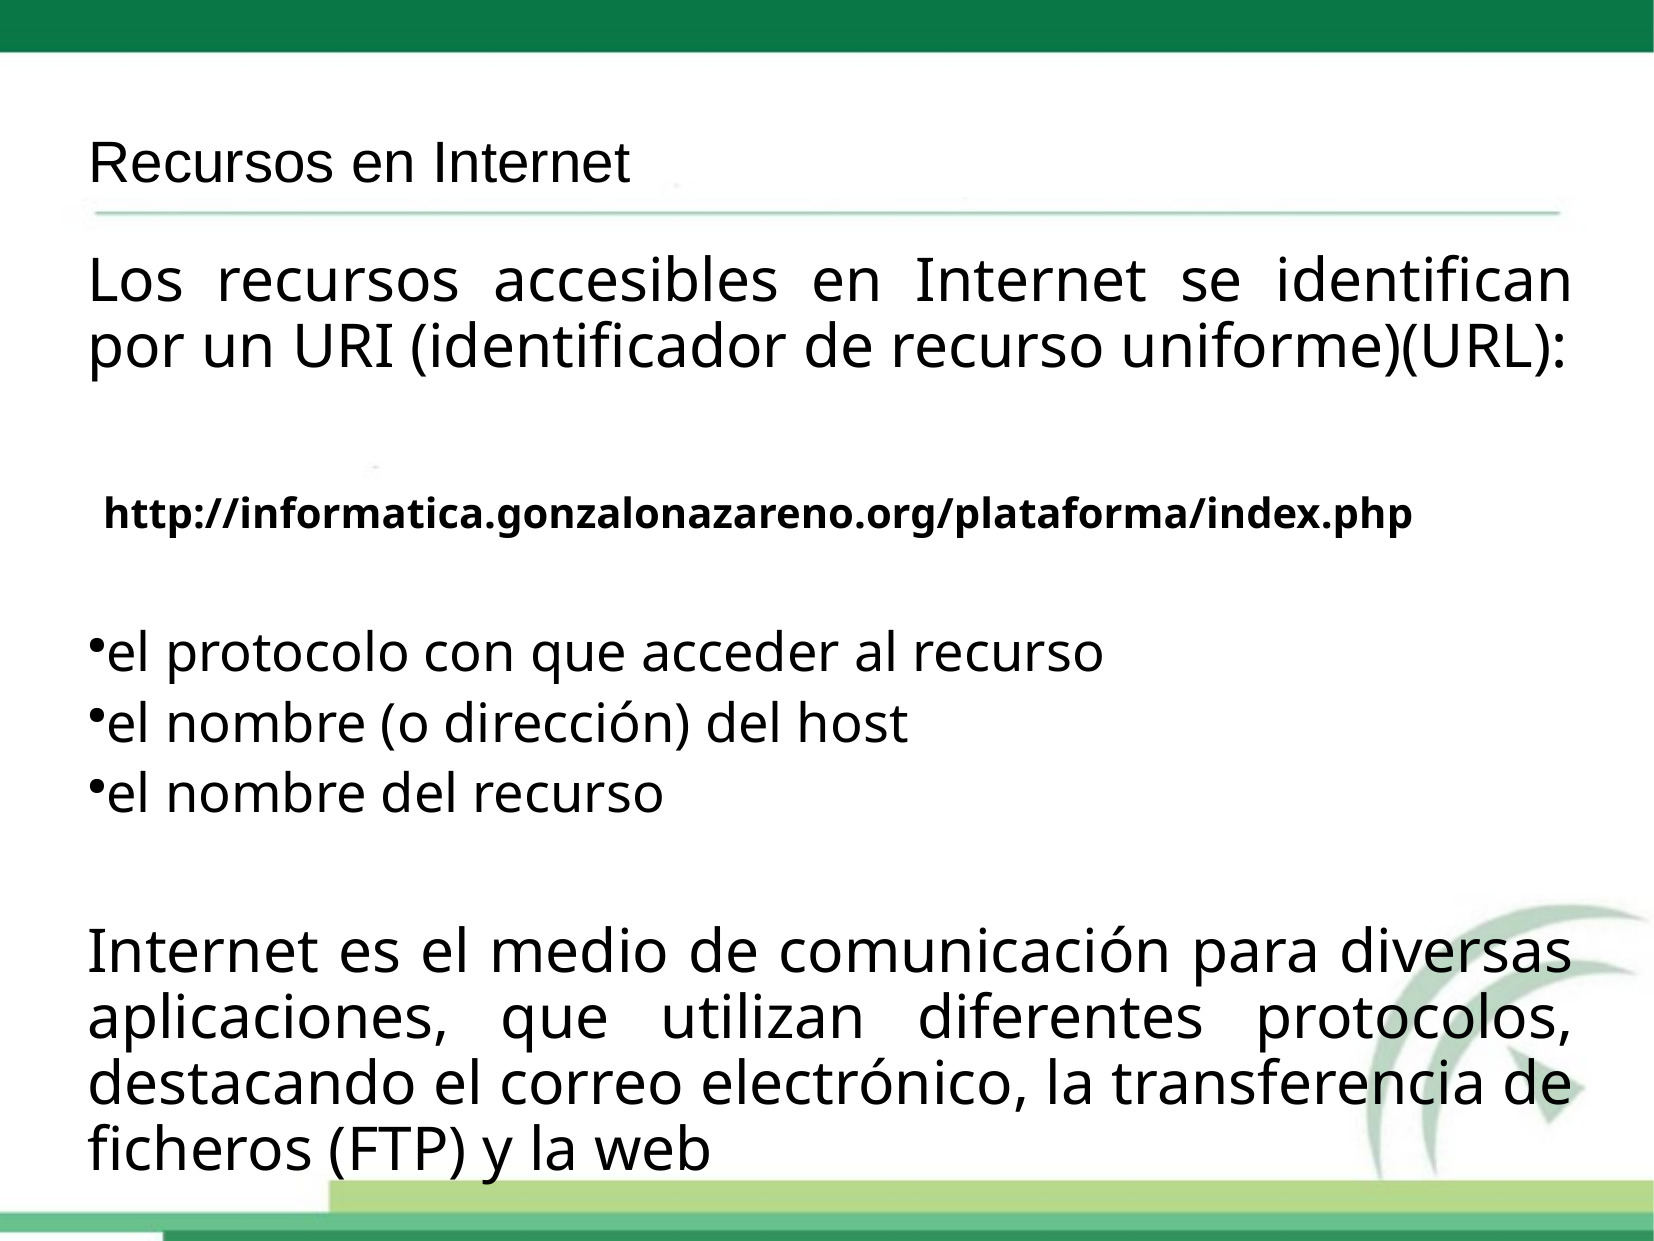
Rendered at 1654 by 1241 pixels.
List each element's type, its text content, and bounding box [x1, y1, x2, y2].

subtitle Los recursos accesibles en Internet se identifican por un URI (identificador de recurso uniforme)(URL): http://informatica.gonzalonazareno.org/plataforma/index.php el protocolo con que acceder al recurso el nombre (o dirección) del host el nombre del recurso Internet es el medio de comunicación para diversas aplicaciones, que utilizan diferentes protocolos, destacando el correo electrónico, la transferencia de ficheros (FTP) y la web [87, 251, 1576, 1182]
picture [0, 0, 1654, 1241]
title Recursos en Internet [88, 66, 1577, 259]
